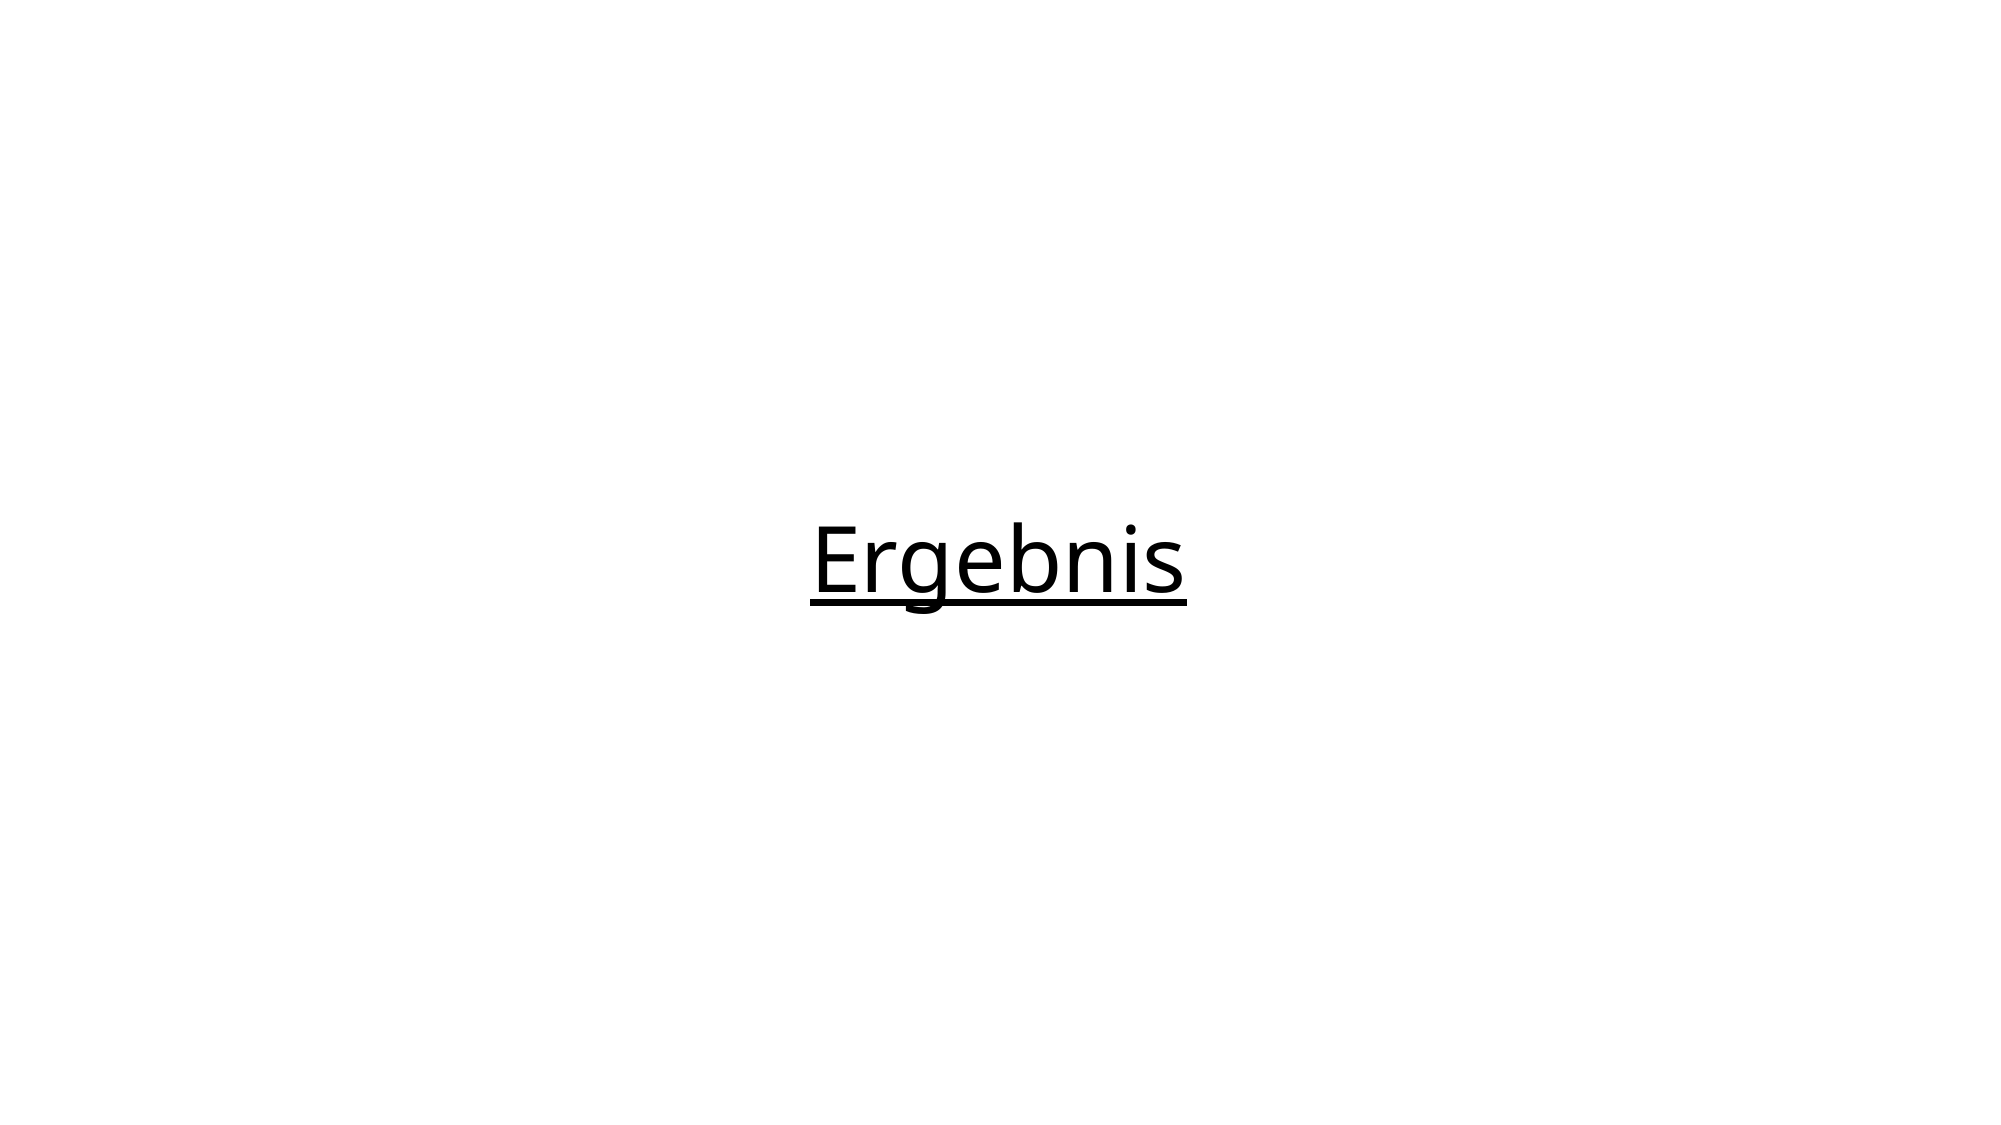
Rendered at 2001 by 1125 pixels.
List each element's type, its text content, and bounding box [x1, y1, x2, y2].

title Ergebnis [795, 463, 1205, 662]
